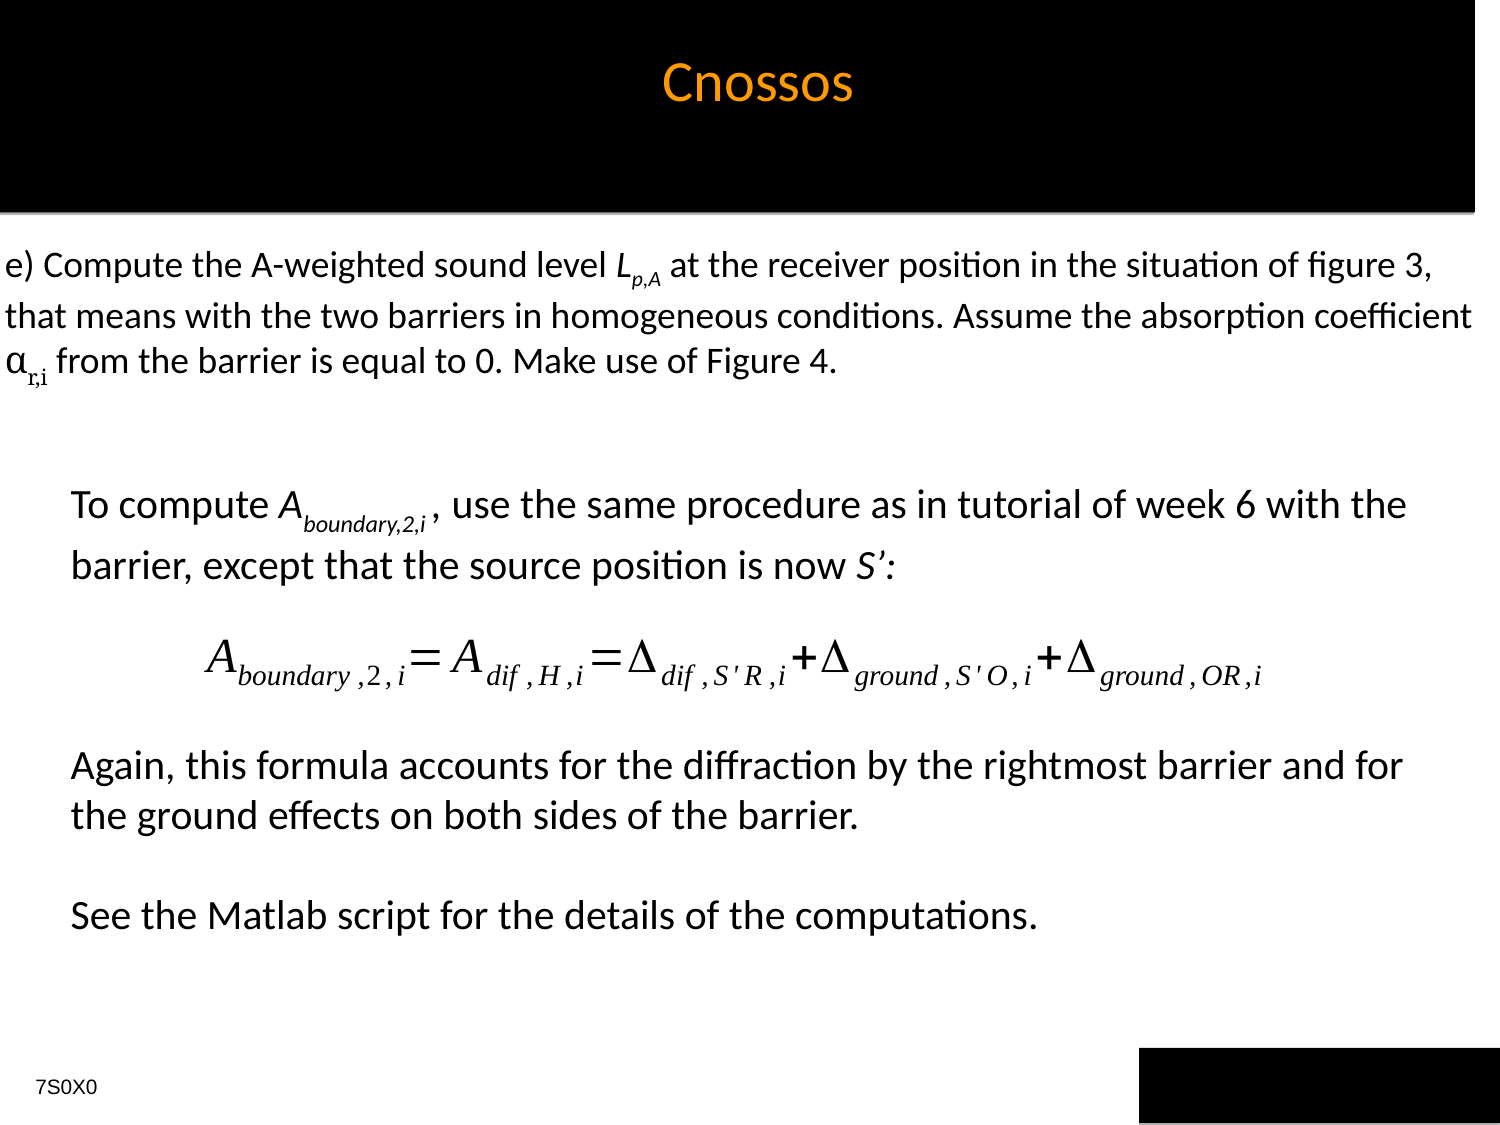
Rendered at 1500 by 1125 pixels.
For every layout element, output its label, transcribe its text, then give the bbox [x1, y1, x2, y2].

text_box 7S0X0 [35, 1070, 626, 1102]
text_box To compute Aboundary,2,i , use the same procedure as in tutorial of week 6 with the barrier, except that the source position is now S’: Again, this formula accounts for the diffraction by the rightmost barrier and for the ground effects on both sides of the barrier. See the Matlab script for the details of the computations. [20, 419, 1486, 946]
chart [188, 630, 1276, 692]
text_box e) Compute the A-weighted sound level Lp,A at the receiver position in the situation of figure 3, that means with the two barriers in homogeneous conditions. Assume the absorption coefficient αr,i from the barrier is equal to 0. Make use of Figure 4. [0, 232, 1500, 398]
title Cnossos [100, 35, 1417, 187]
text_box [0, 0, 1475, 213]
text_box [1139, 1047, 1500, 1123]
